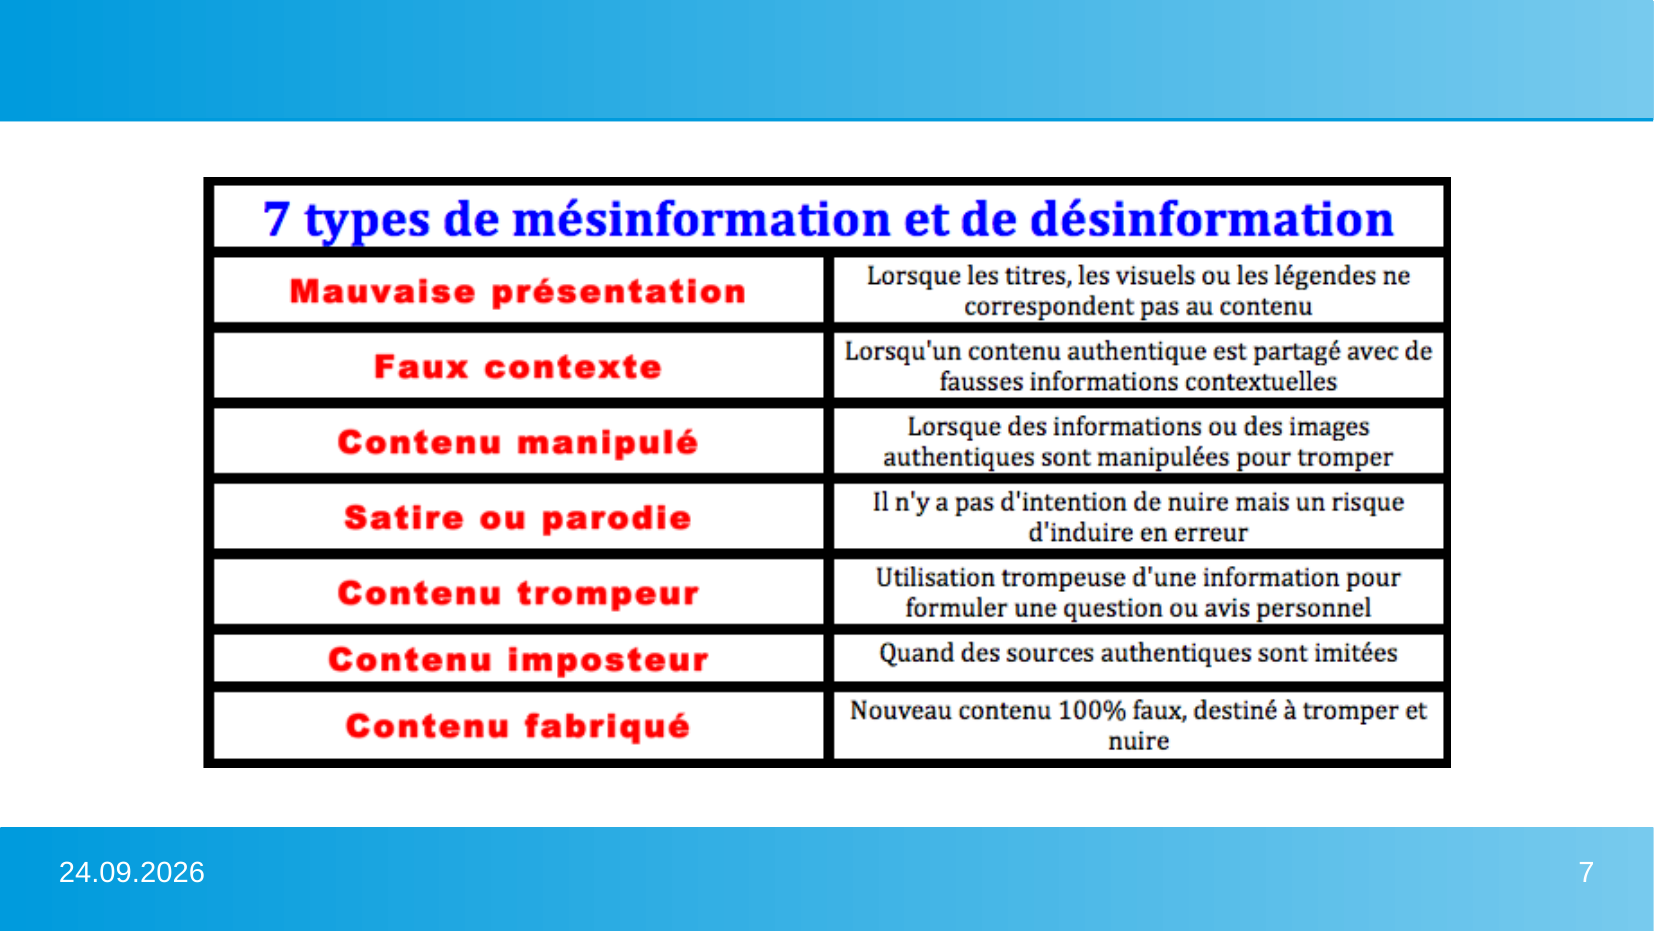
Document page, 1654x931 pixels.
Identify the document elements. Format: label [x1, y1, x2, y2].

picture [202, 177, 1451, 768]
